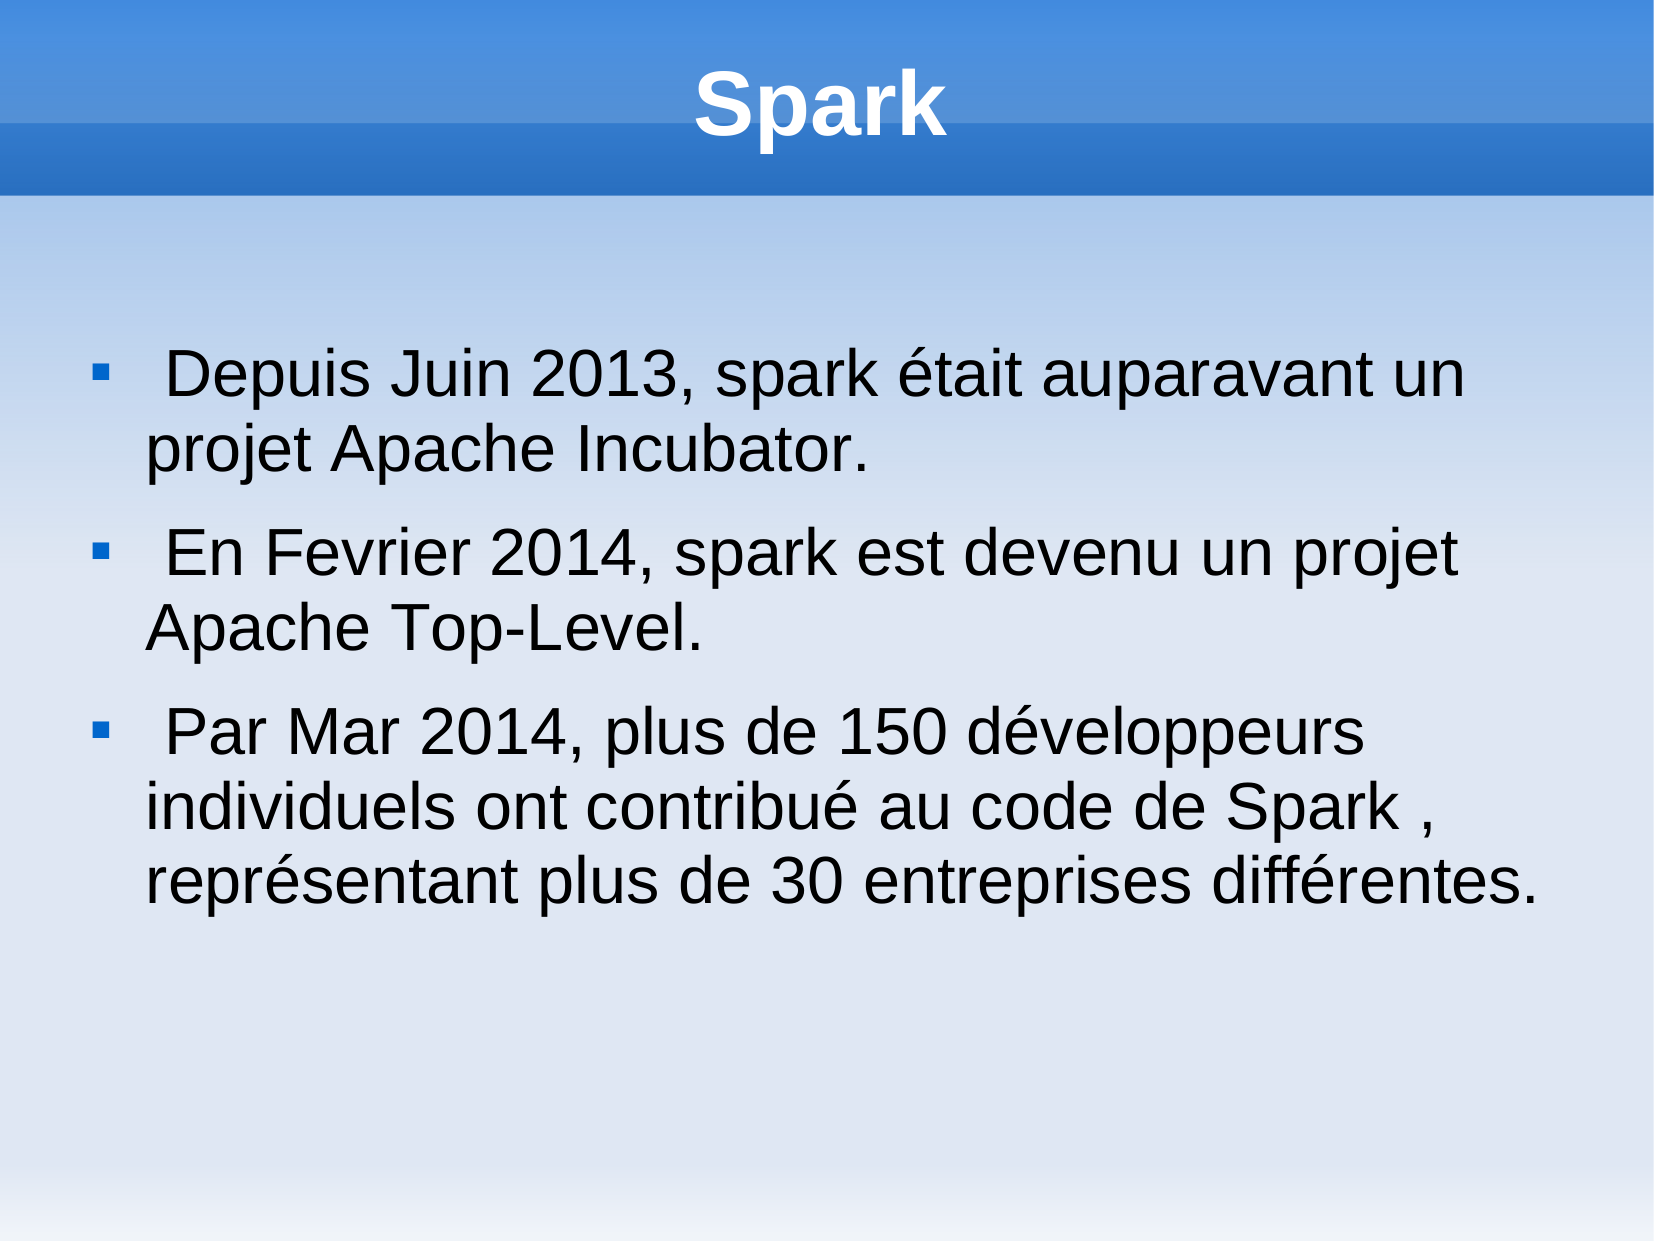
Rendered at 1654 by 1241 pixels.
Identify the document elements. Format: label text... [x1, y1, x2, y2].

title Spark [76, 0, 1565, 208]
picture [0, 0, 1654, 1241]
list Depuis Juin 2013, spark était auparavant un projet Apache Incubator. En Fevrier 2014, spark est devenu un projet Apache Top-Level. Par Mar 2014, plus de 150 développeurs individuels ont contribué au code de Spark , représentant plus de 30 entreprises différentes. [75, 231, 1564, 1051]
